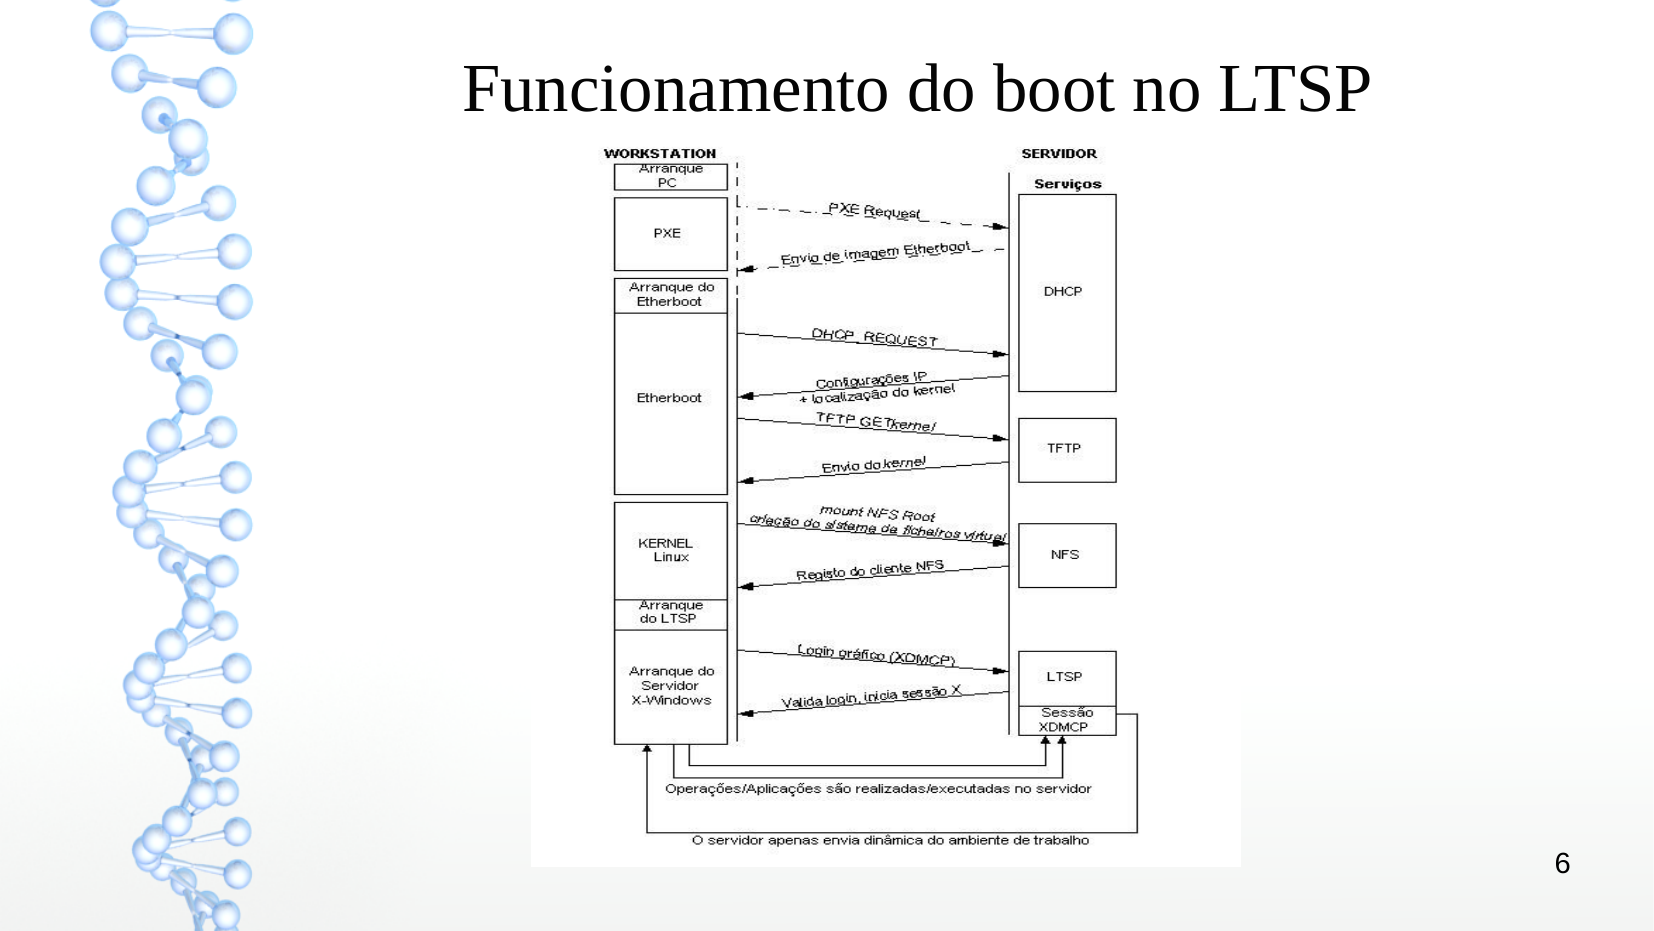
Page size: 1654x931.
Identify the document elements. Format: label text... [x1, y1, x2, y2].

picture [0, 0, 1654, 931]
title Funcionamento do boot no LTSP [253, 11, 1583, 166]
